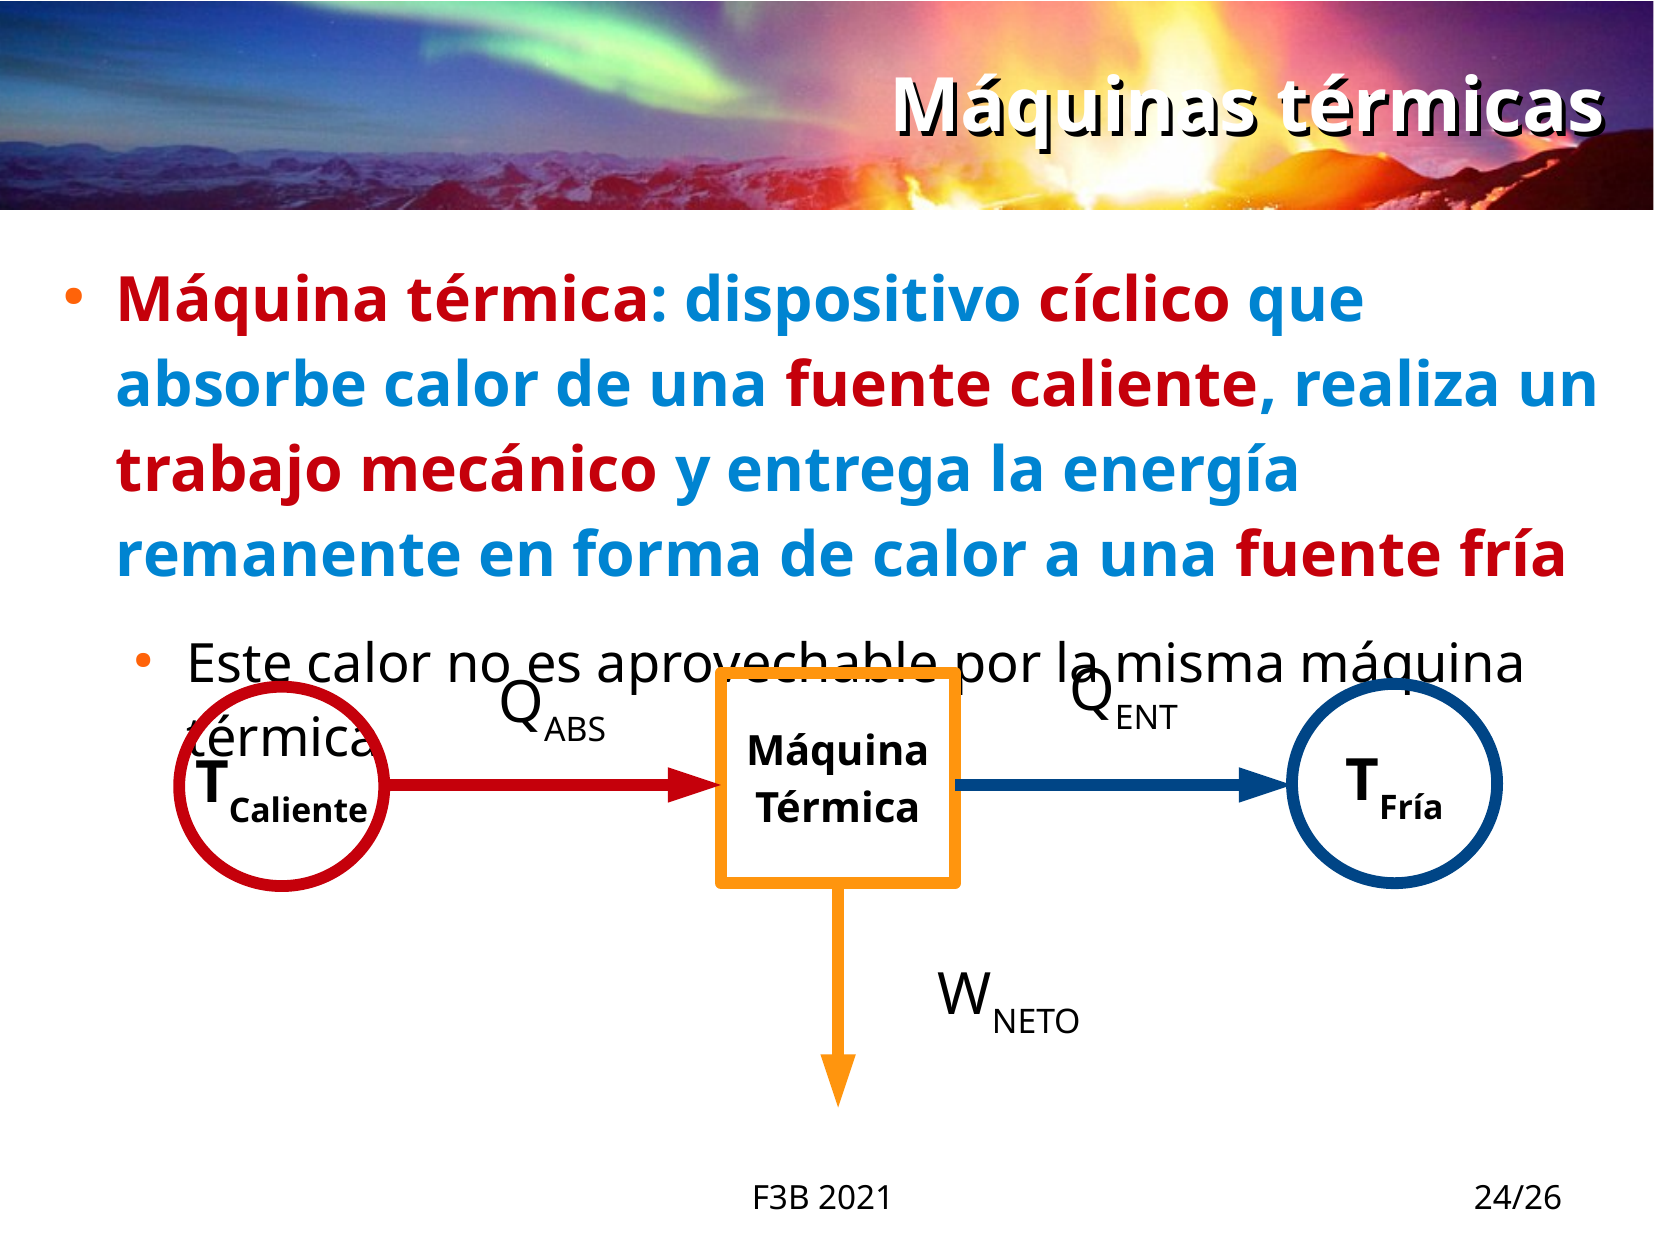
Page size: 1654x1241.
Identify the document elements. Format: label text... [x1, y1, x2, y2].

text_box TFría [1292, 683, 1498, 884]
picture [0, 1, 1654, 210]
title Máquinas térmicas [45, 15, 1606, 191]
text_box WNETO [865, 945, 1153, 1156]
text_box TCaliente [179, 686, 385, 887]
text_box Máquina Térmica [720, 672, 956, 884]
list Máquina térmica: dispositivo cíclico que absorbe calor de una fuente caliente, realiza un trabajo mecánico y entrega la energía remanente en forma de calor a una fuente fría Este calor no es aprovechable por la misma máquina térmica [45, 255, 1606, 1156]
